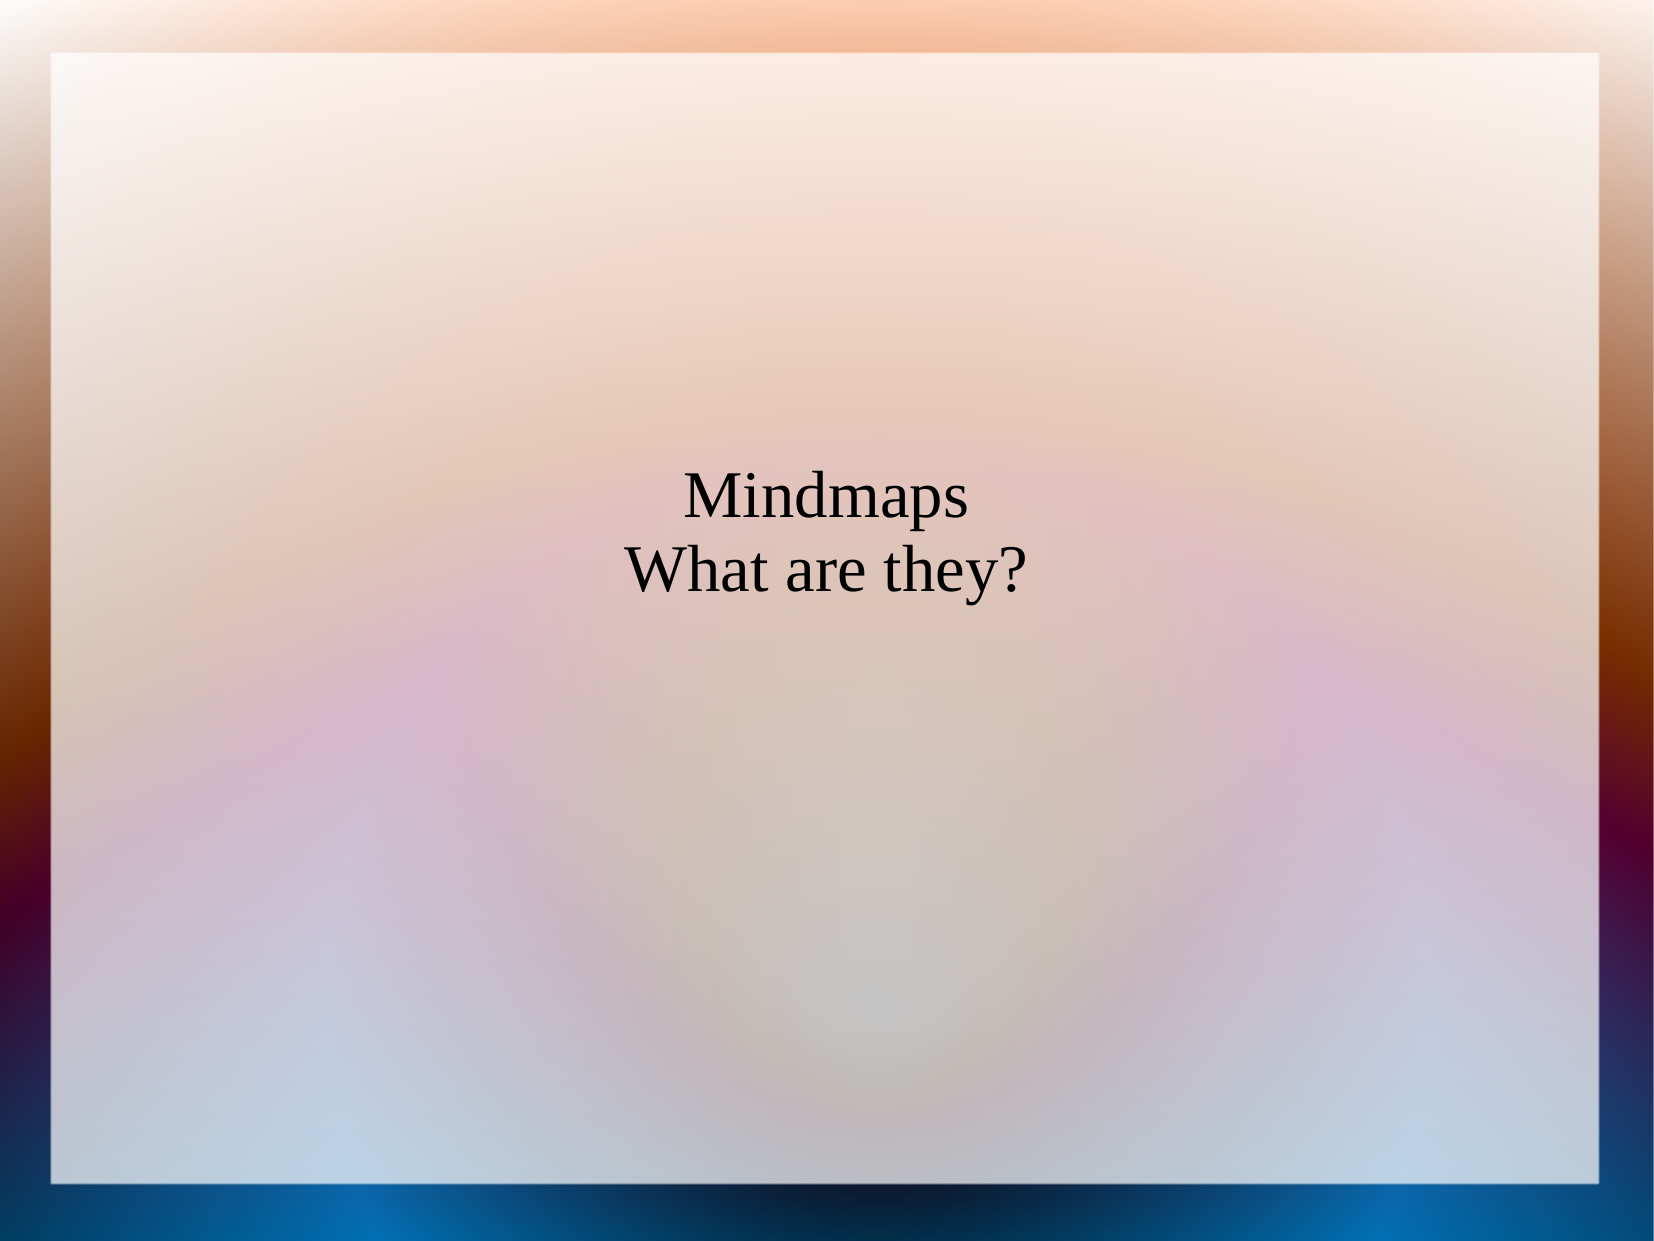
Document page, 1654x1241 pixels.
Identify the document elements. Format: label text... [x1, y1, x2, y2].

subtitle Mindmaps What are they? [82, 55, 1571, 1010]
picture [0, 0, 1654, 1241]
